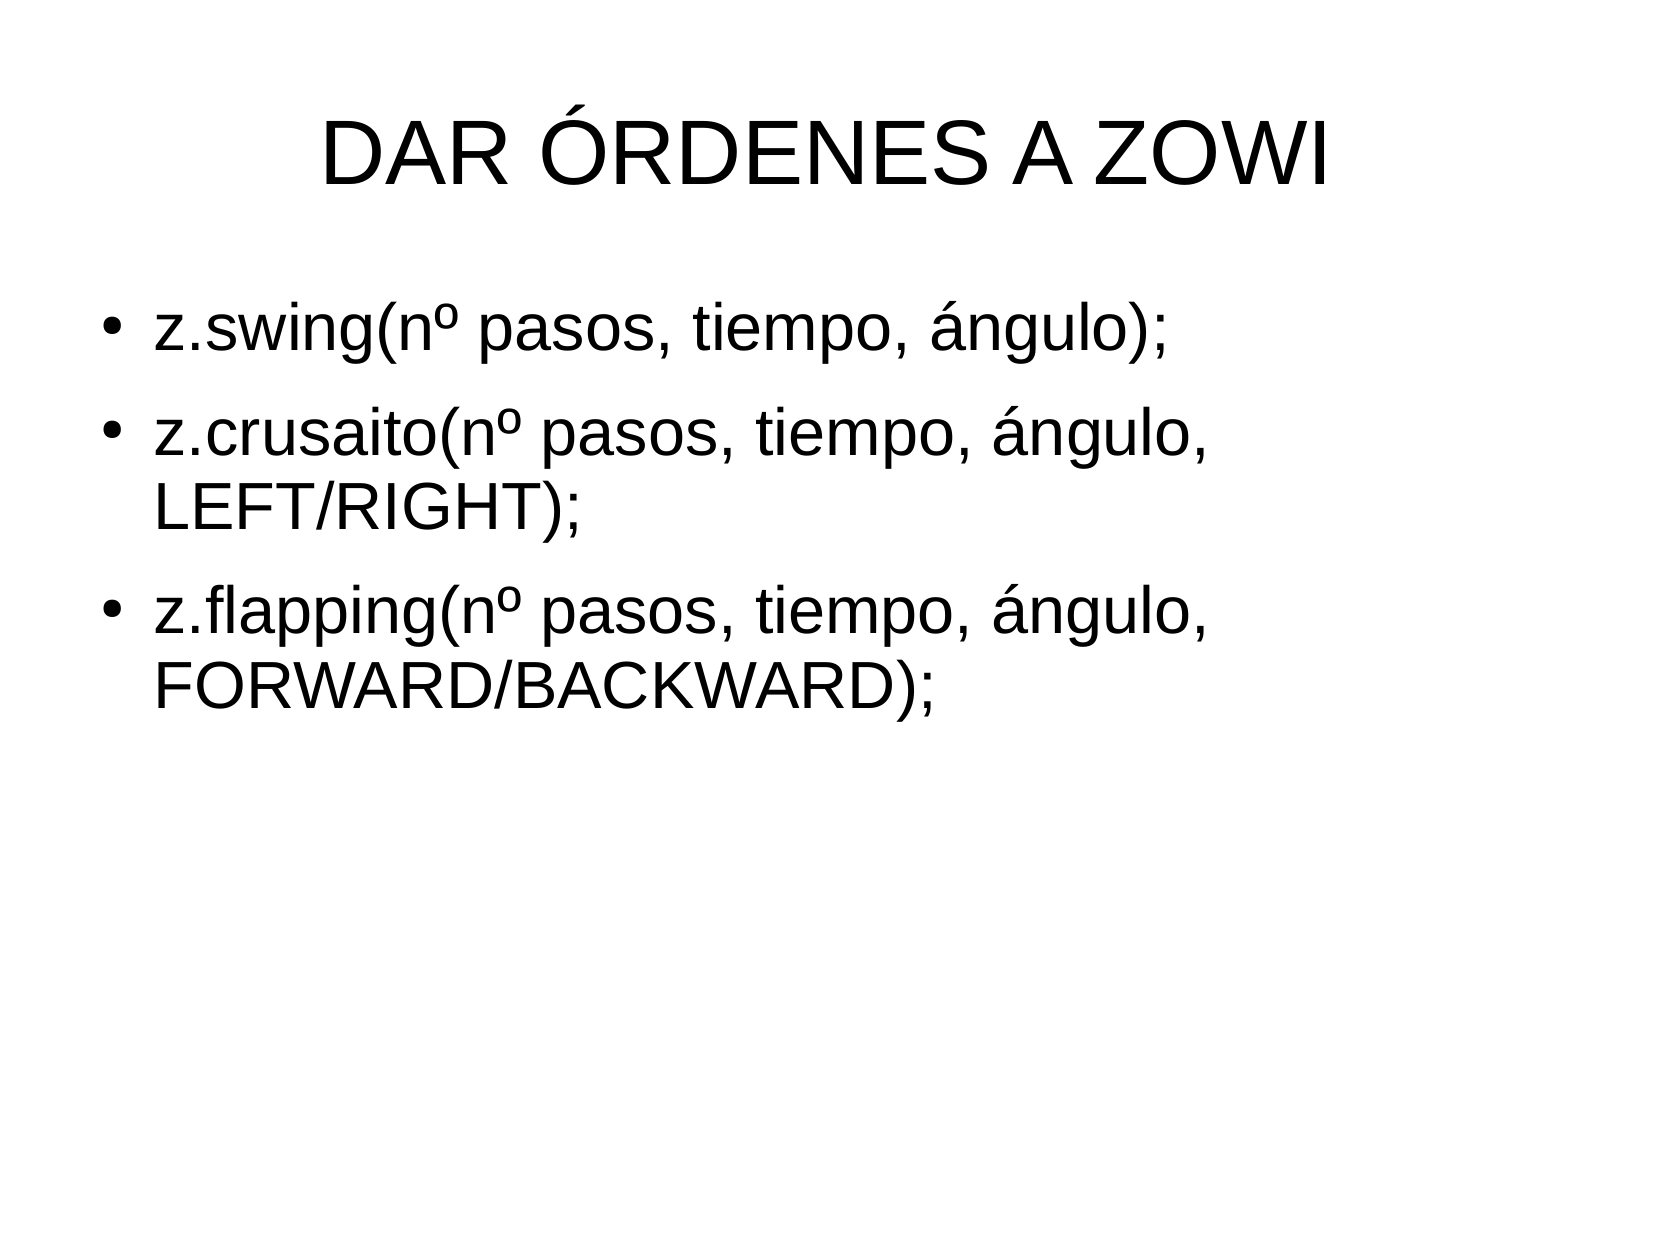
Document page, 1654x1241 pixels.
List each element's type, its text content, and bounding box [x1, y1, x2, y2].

list z.swing(nº pasos, tiempo, ángulo); z.crusaito(nº pasos, tiempo, ángulo, LEFT/RIGHT); z.flapping(nº pasos, tiempo, ángulo, FORWARD/BACKWARD); [82, 290, 1571, 1010]
title DAR ÓRDENES A ZOWI [82, 49, 1571, 257]
